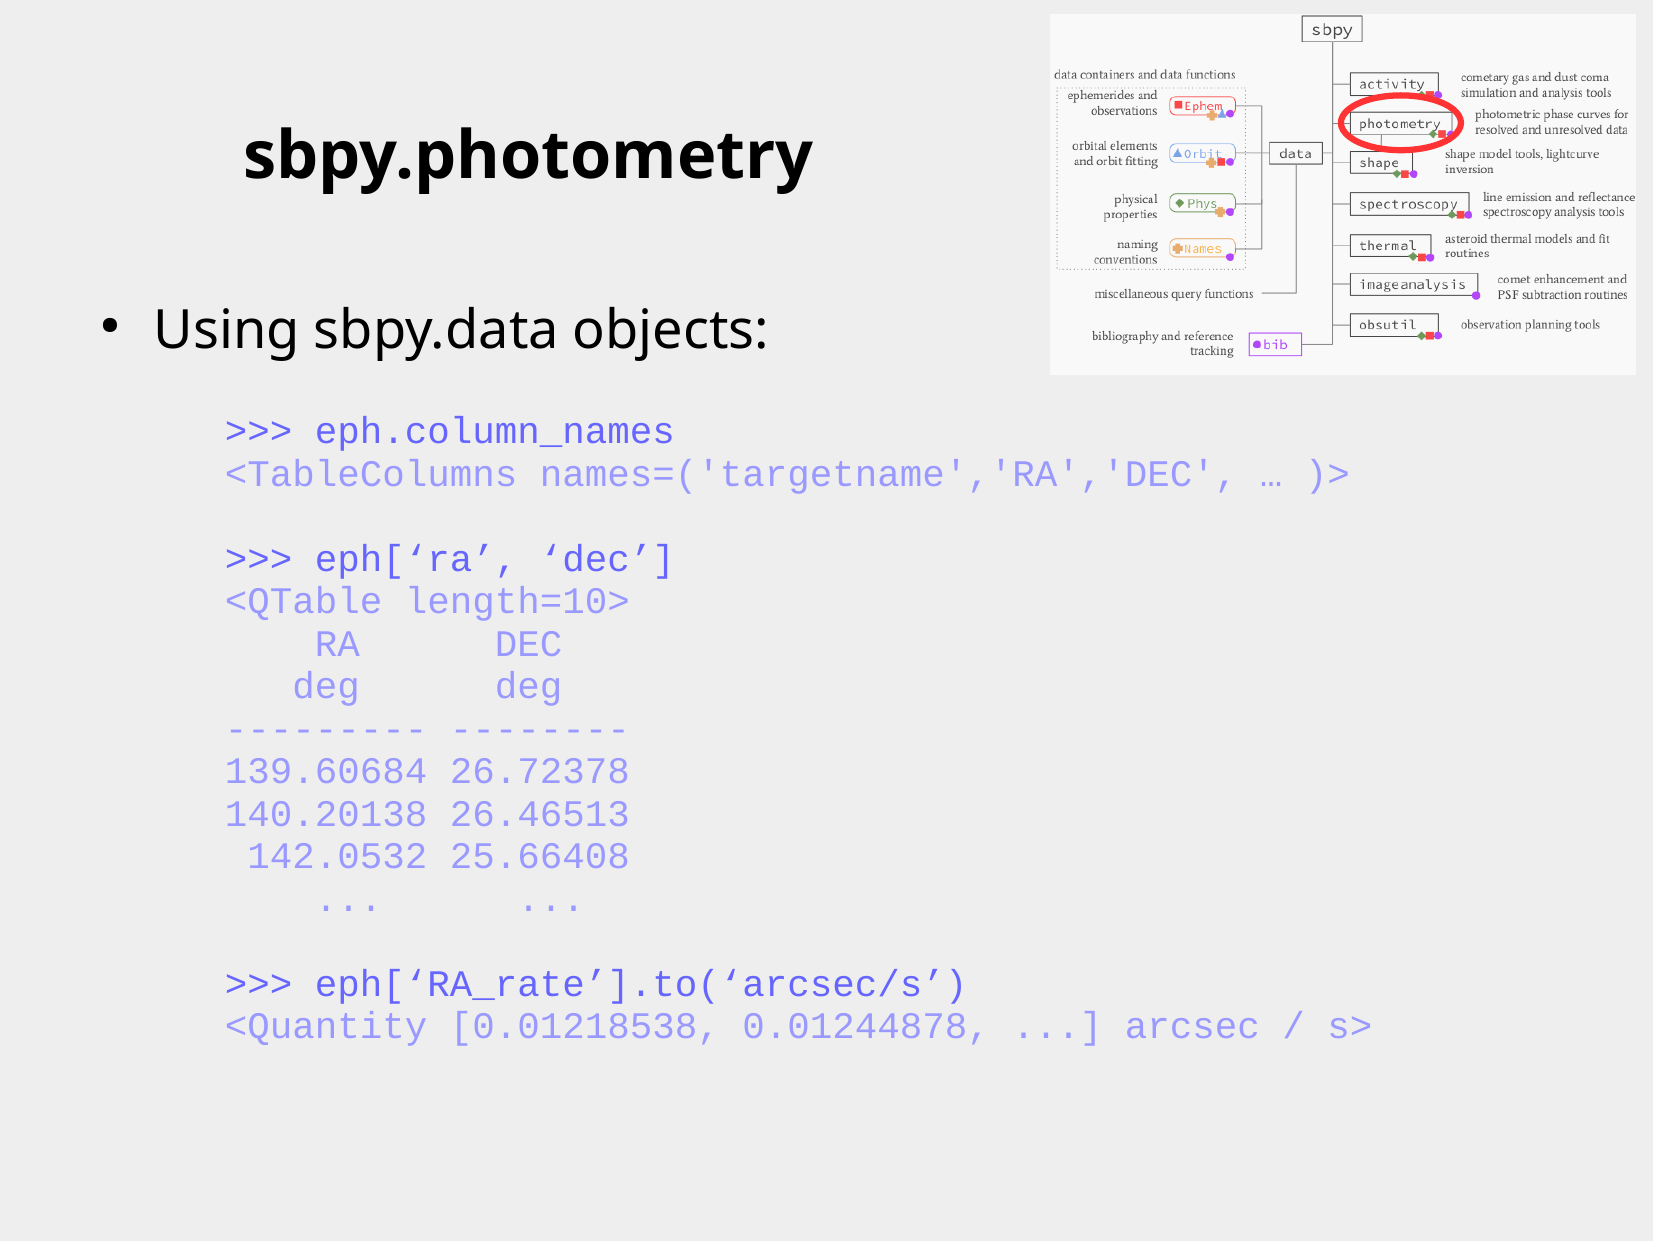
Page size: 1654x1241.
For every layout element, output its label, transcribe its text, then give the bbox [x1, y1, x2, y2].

picture [1050, 15, 1636, 376]
list Using sbpy.data objects: [82, 290, 1571, 1171]
text_box >>> eph.column_names <TableColumns names=('targetname','RA','DEC', … )> >>> eph[‘ra’, ‘dec’] <QTable length=10> RA DEC deg deg --------- -------- 139.60684 26.72378 140.20138 26.46513 142.0532 25.66408 ... ... >>> eph[‘RA_rate’].to(‘arcsec/s’) <Quantity [0.01218538, 0.01244878, ...] arcsec / s> [210, 405, 1617, 1058]
title sbpy.photometry [82, 49, 976, 257]
